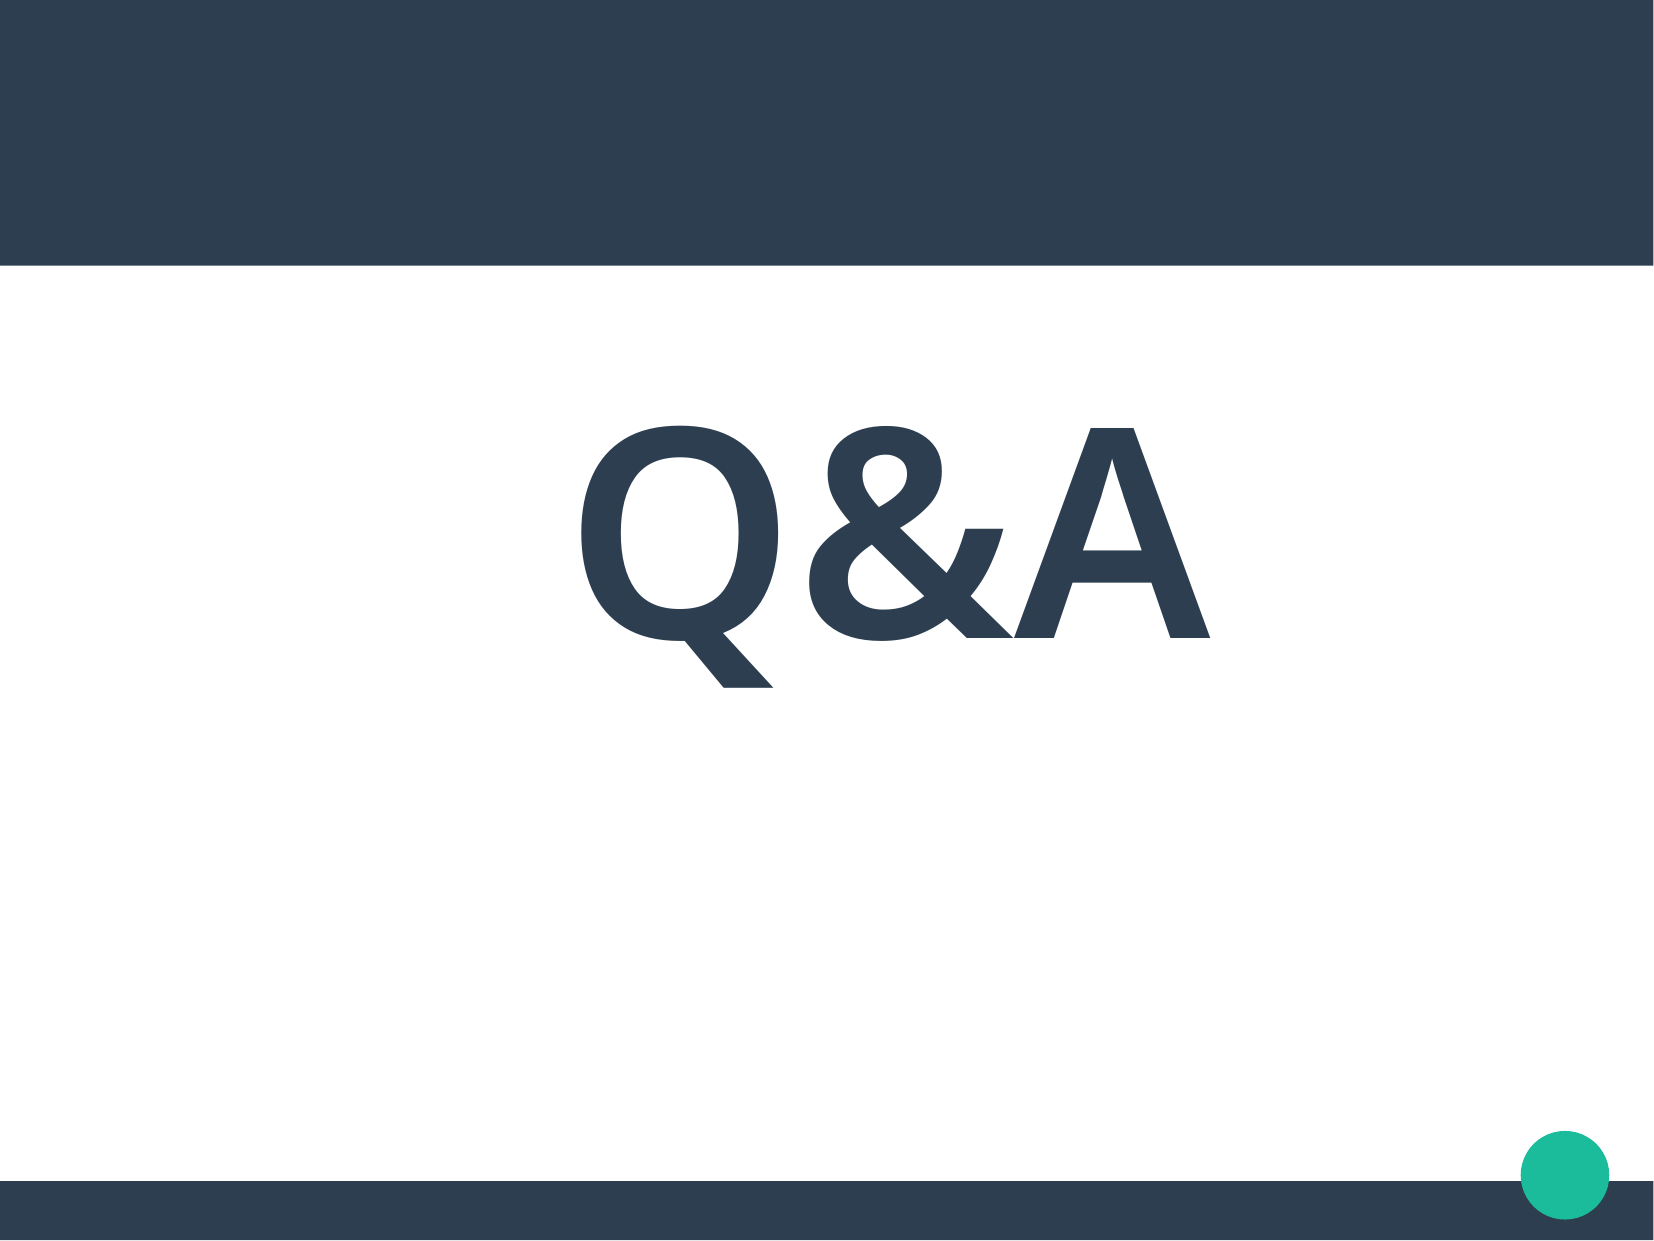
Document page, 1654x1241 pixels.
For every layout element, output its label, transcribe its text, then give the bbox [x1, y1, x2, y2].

list Q&A [59, 324, 1595, 1152]
